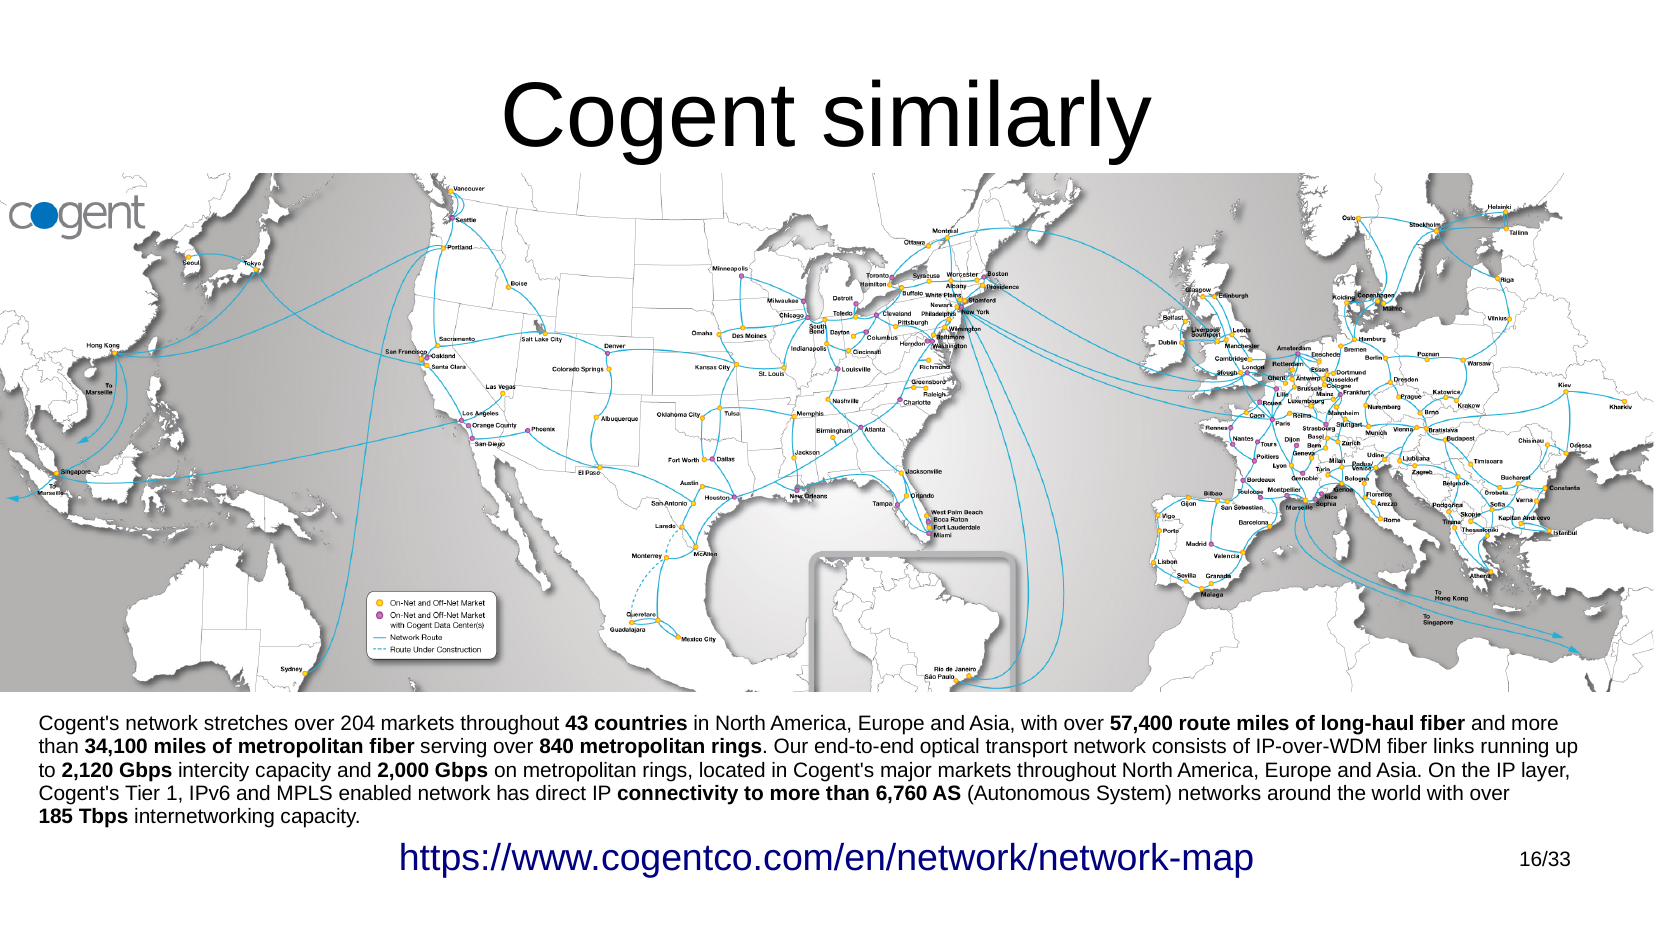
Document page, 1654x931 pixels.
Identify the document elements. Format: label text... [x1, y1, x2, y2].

picture [0, 173, 1654, 692]
title Cogent similarly [82, 37, 1571, 173]
text_box Cogent's network stretches over 204 markets throughout 43 countries in North America, Europe and Asia, with over 57,400 route miles of long-haul fiber and more than 34,100 miles of metropolitan fiber serving over 840 metropolitan rings. Our end-to-end optical transport network consists of IP-over-WDM fiber links running up to 2,120 Gbps intercity capacity and 2,000 Gbps on metropolitan rings, located in Cogent's major markets throughout North America, Europe and Asia. On the IP layer, Cogent's Tier 1, IPv6 and MPLS enabled network has direct IP connectivity to more than 6,760 AS (Autonomous System) networks around the world with over 185 Tbps internetworking capacity. [23, 704, 1630, 910]
